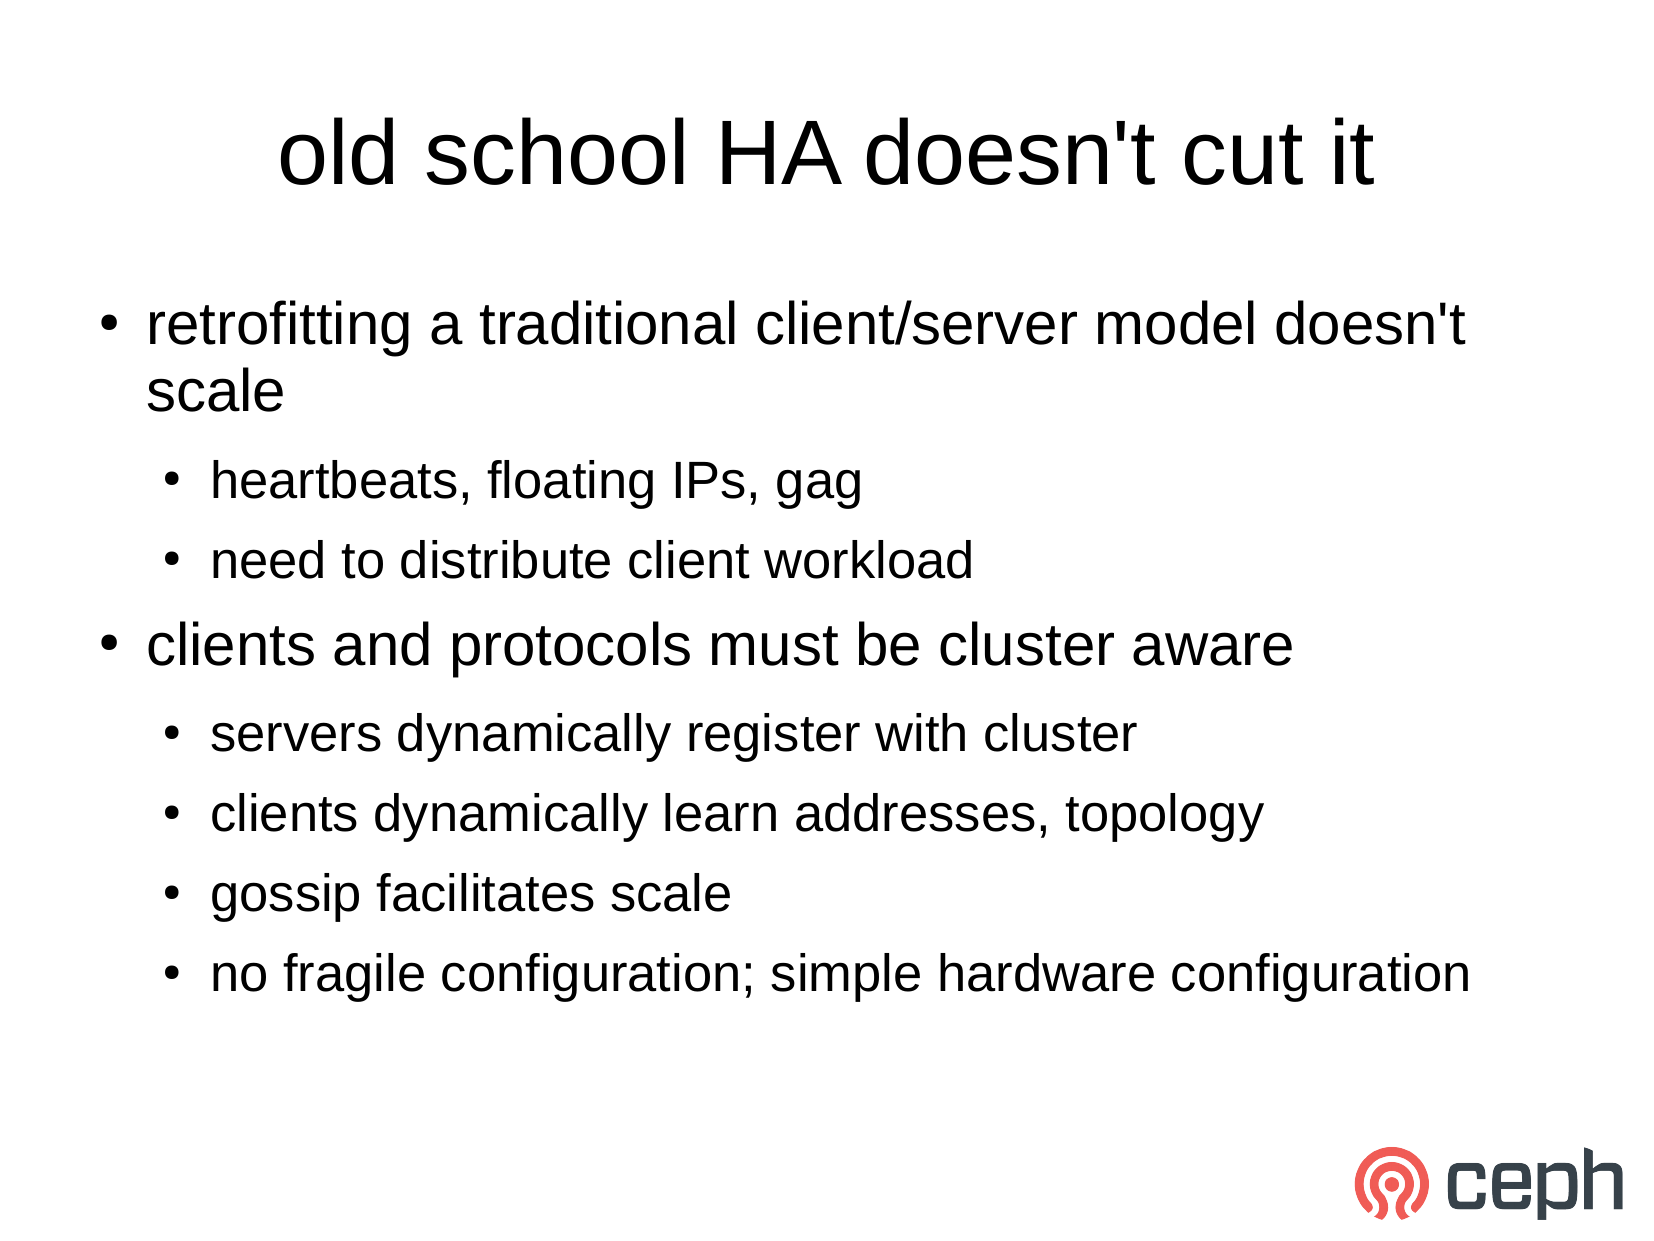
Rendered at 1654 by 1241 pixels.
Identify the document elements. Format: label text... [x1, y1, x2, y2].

list retrofitting a traditional client/server model doesn't scale heartbeats, floating IPs, gag need to distribute client workload clients and protocols must be cluster aware servers dynamically register with cluster clients dynamically learn addresses, topology gossip facilitates scale no fragile configuration; simple hardware configuration [82, 290, 1571, 1010]
title old school HA doesn't cut it [82, 49, 1571, 257]
picture [1308, 1100, 1654, 1241]
